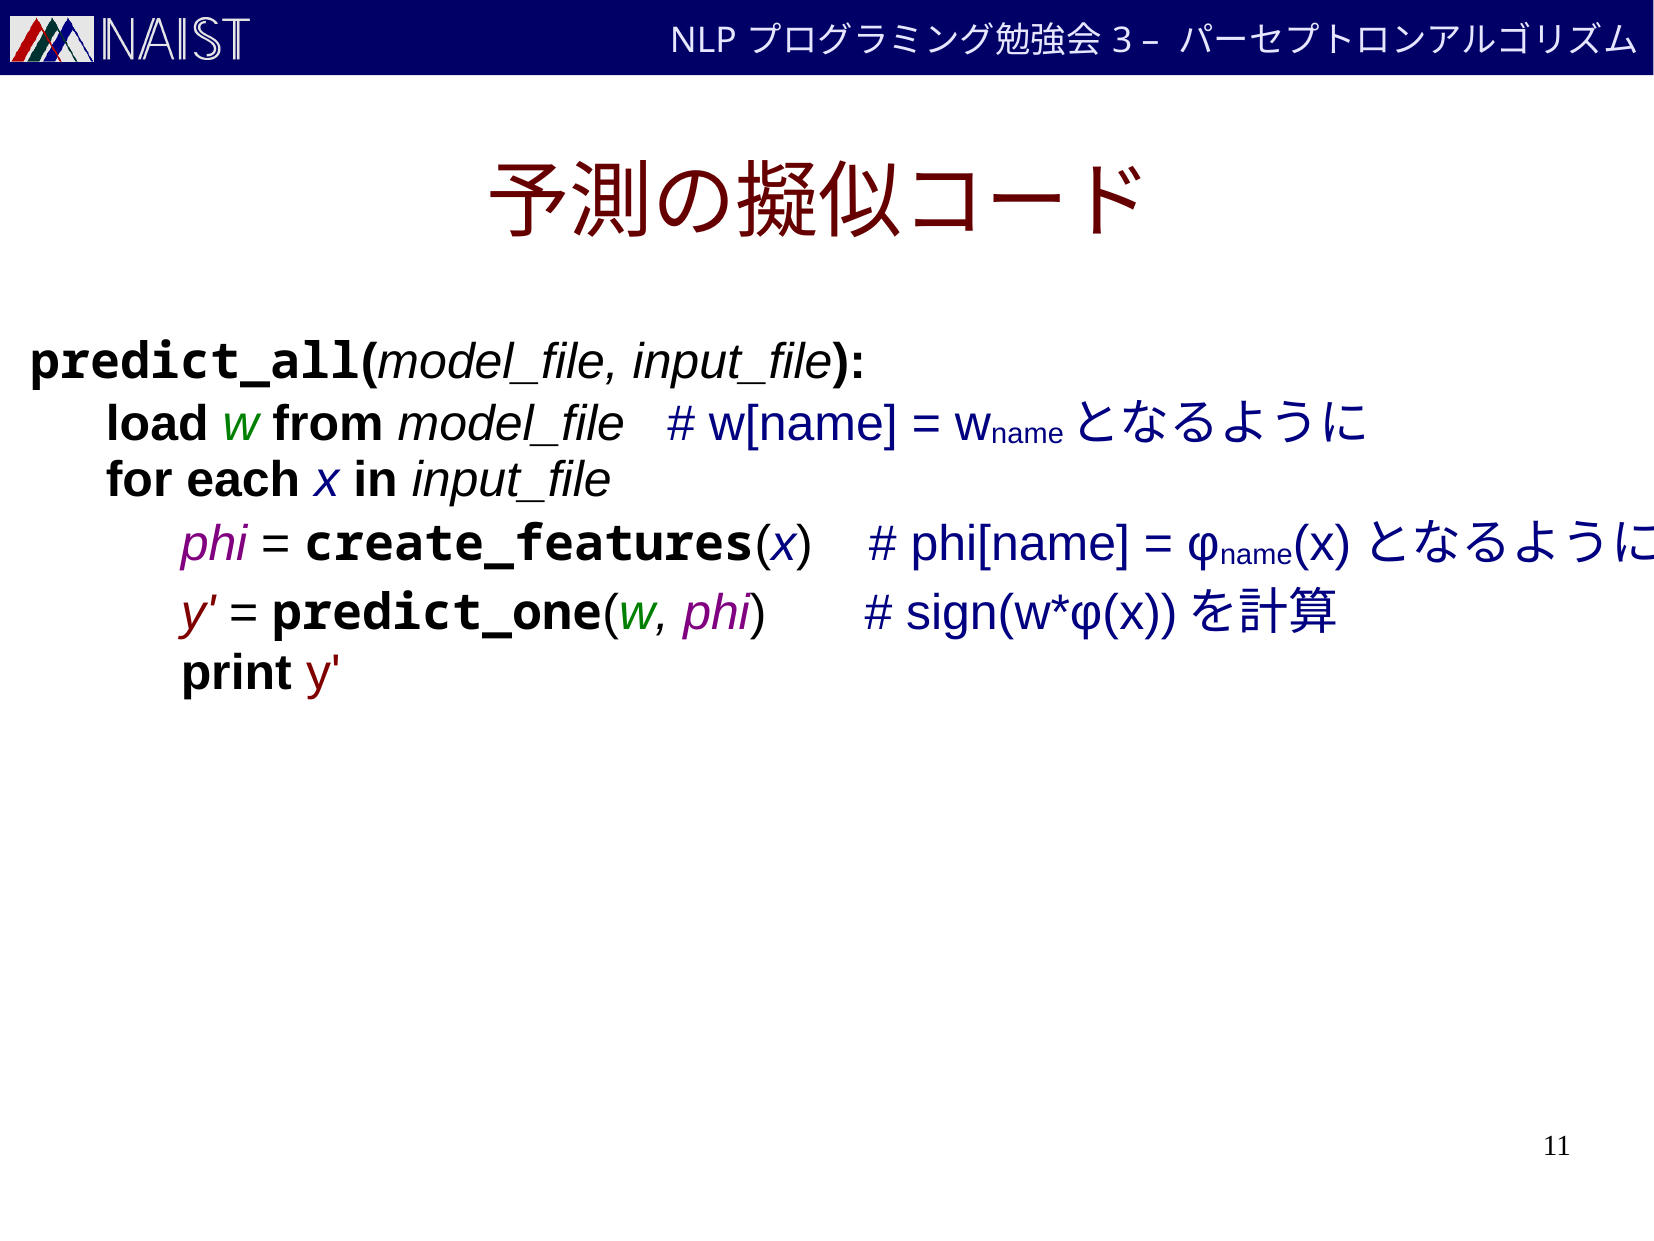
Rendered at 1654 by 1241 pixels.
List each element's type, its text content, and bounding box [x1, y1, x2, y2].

text_box predict_all(model_file, input_file): load w from model_file # w[name] = wnameとなるように for each x in input_file phi = create_features(x) # phi[name] = φname(x)となるように y' = predict_one(w, phi) # sign(w*φ(x))を計算 print y' [16, 317, 1654, 725]
title 予測の擬似コード [75, 98, 1564, 291]
picture [102, 17, 251, 60]
picture [10, 16, 94, 62]
